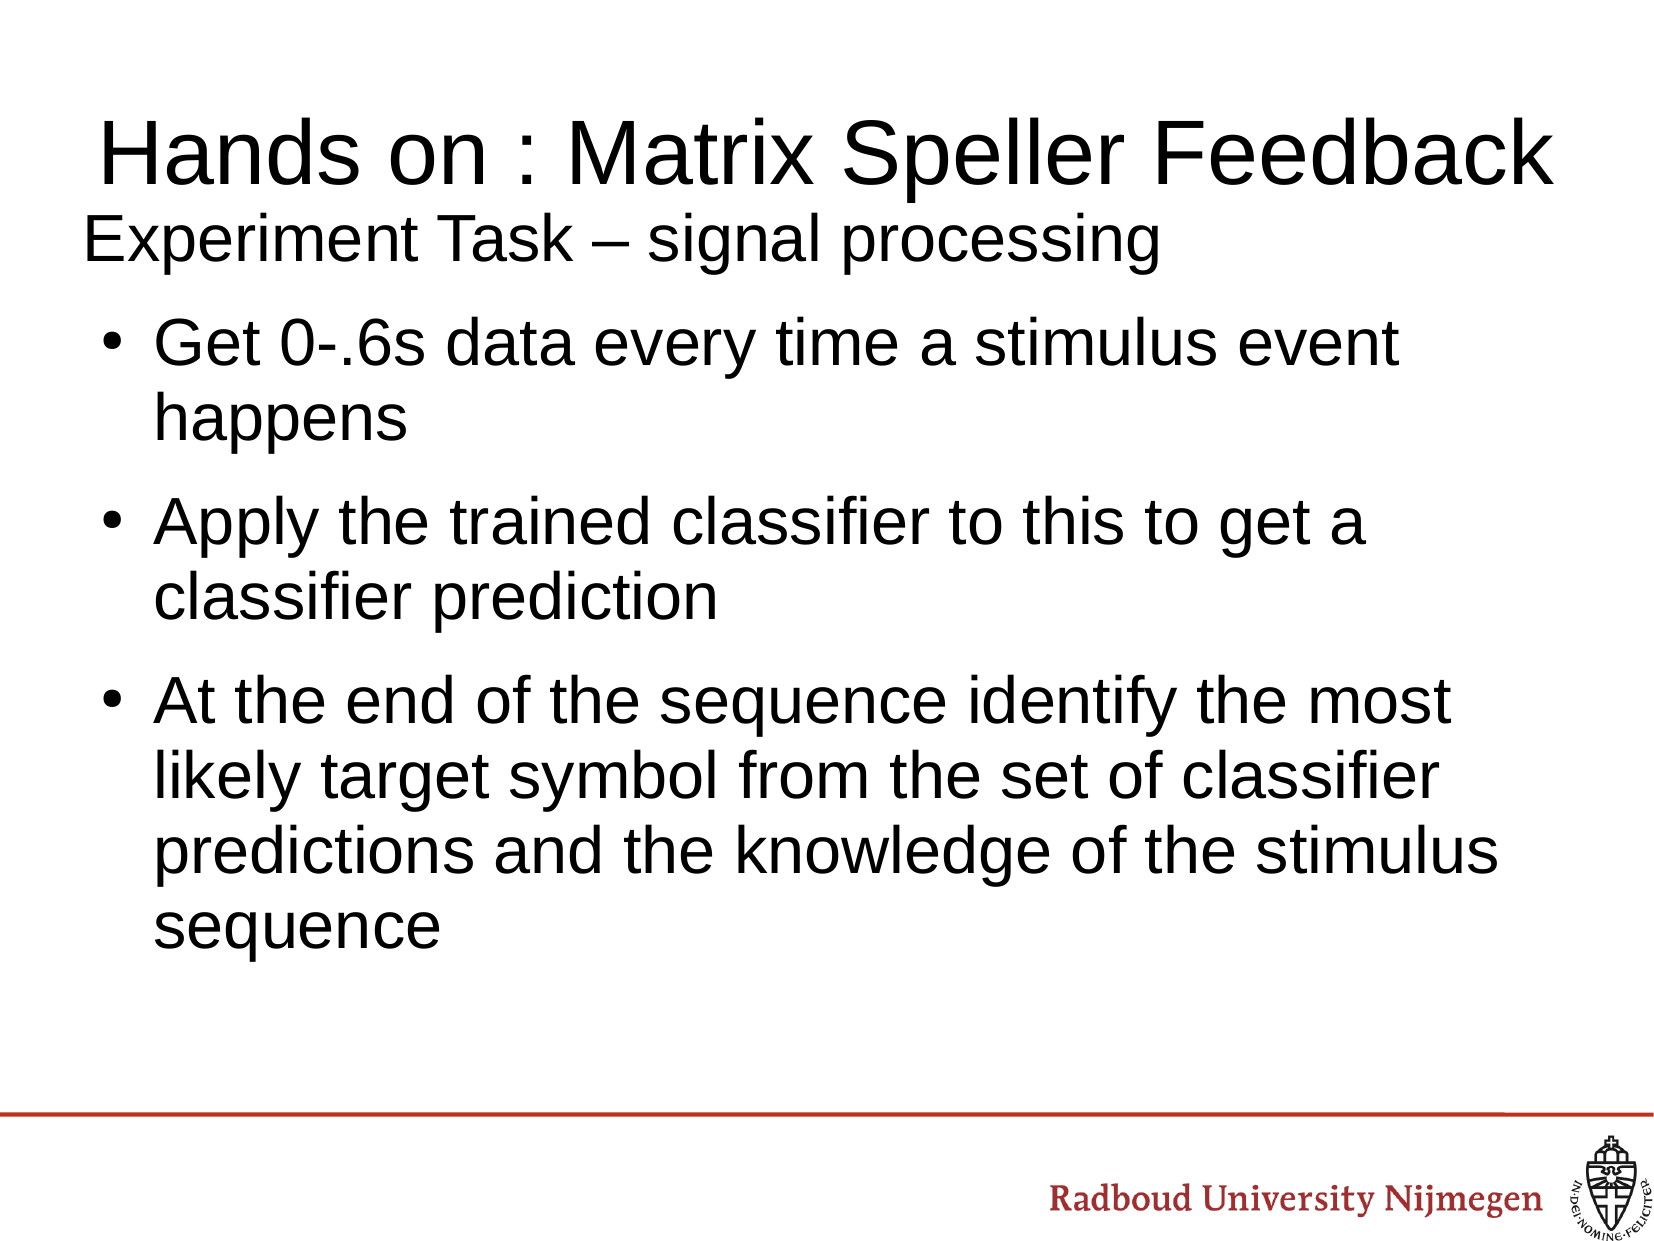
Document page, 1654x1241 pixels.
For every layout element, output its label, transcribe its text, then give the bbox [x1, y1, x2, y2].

list Experiment Task – signal processing Get 0-.6s data every time a stimulus event happens Apply the trained classifier to this to get a classifier prediction At the end of the sequence identify the most likely target symbol from the set of classifier predictions and the knowledge of the stimulus sequence [82, 200, 1571, 1109]
picture [1050, 1134, 1654, 1241]
title Hands on : Matrix Speller Feedback [82, 49, 1571, 200]
